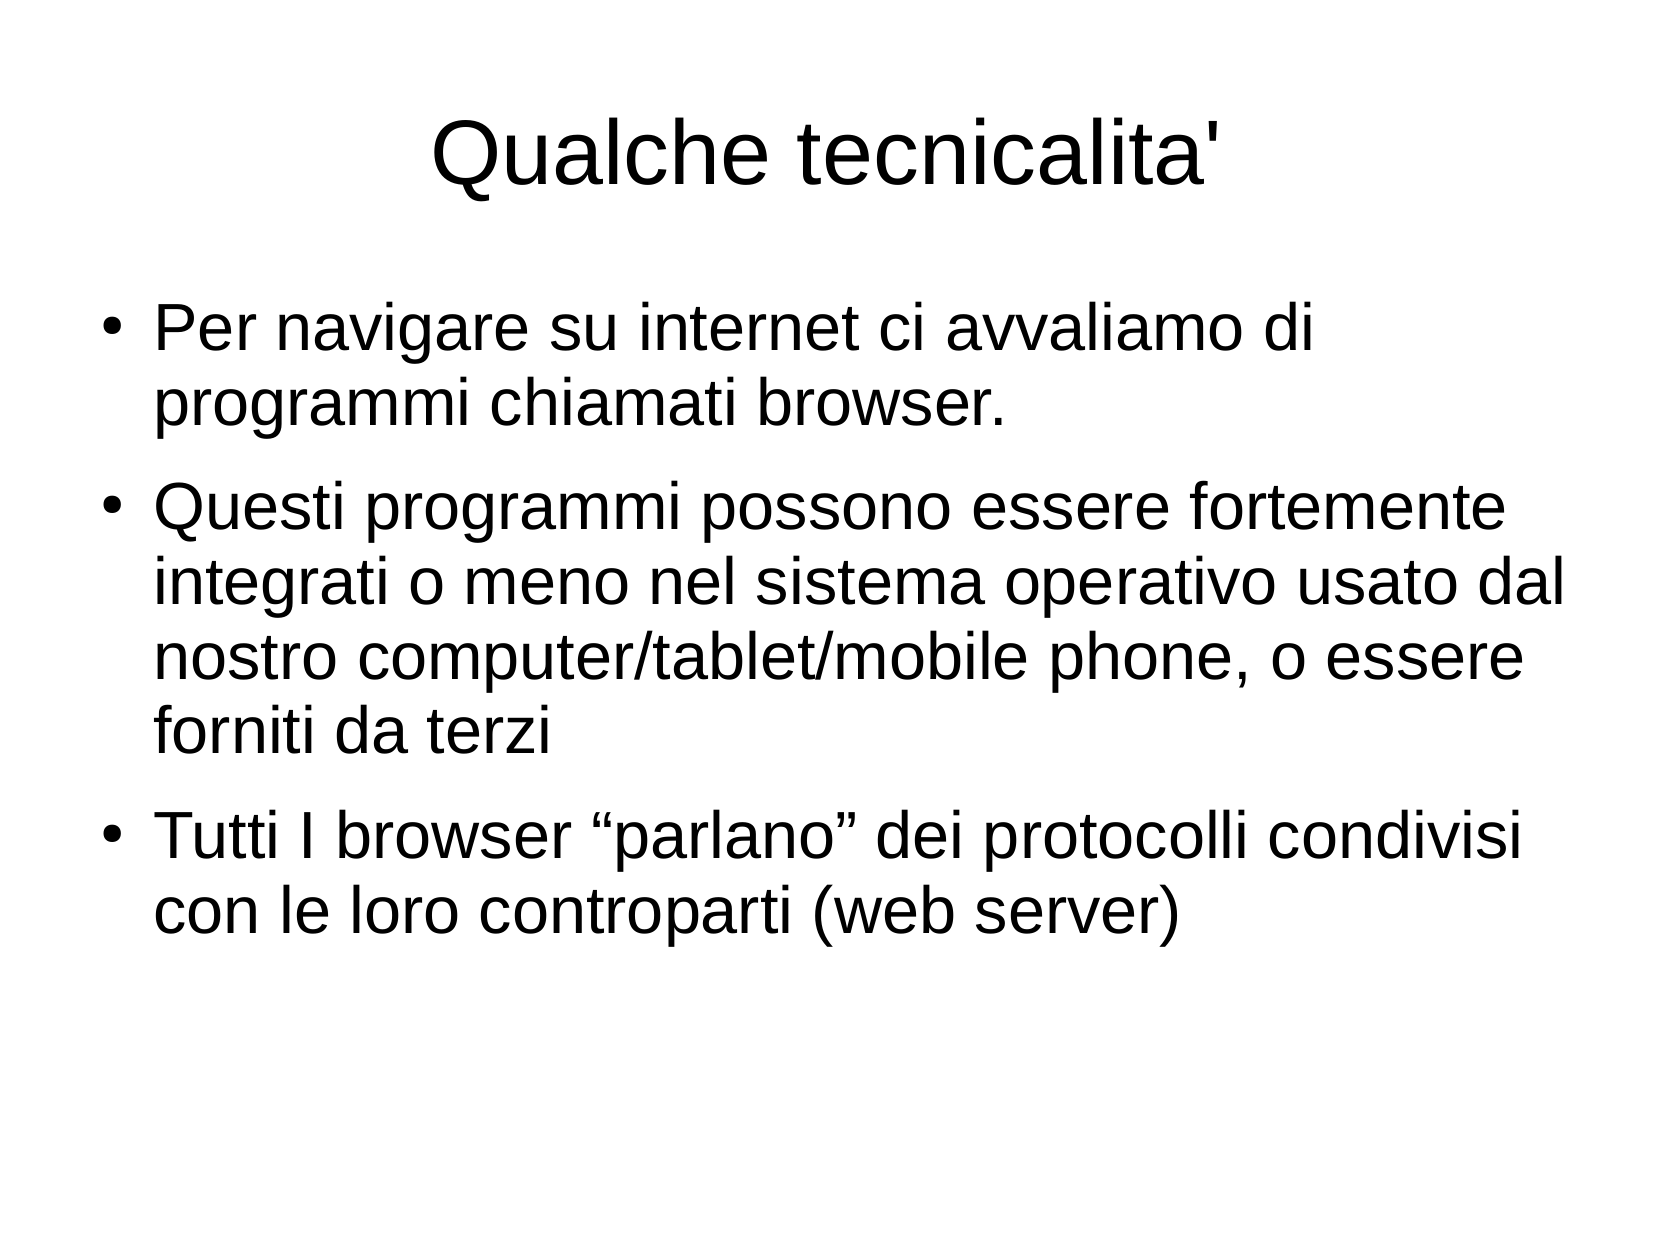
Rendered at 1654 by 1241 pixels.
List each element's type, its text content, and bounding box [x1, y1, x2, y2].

title Qualche tecnicalita' [82, 49, 1571, 257]
list Per navigare su internet ci avvaliamo di programmi chiamati browser. Questi programmi possono essere fortemente integrati o meno nel sistema operativo usato dal nostro computer/tablet/mobile phone, o essere forniti da terzi Tutti I browser “parlano” dei protocolli condivisi con le loro controparti (web server) [82, 290, 1571, 1010]
